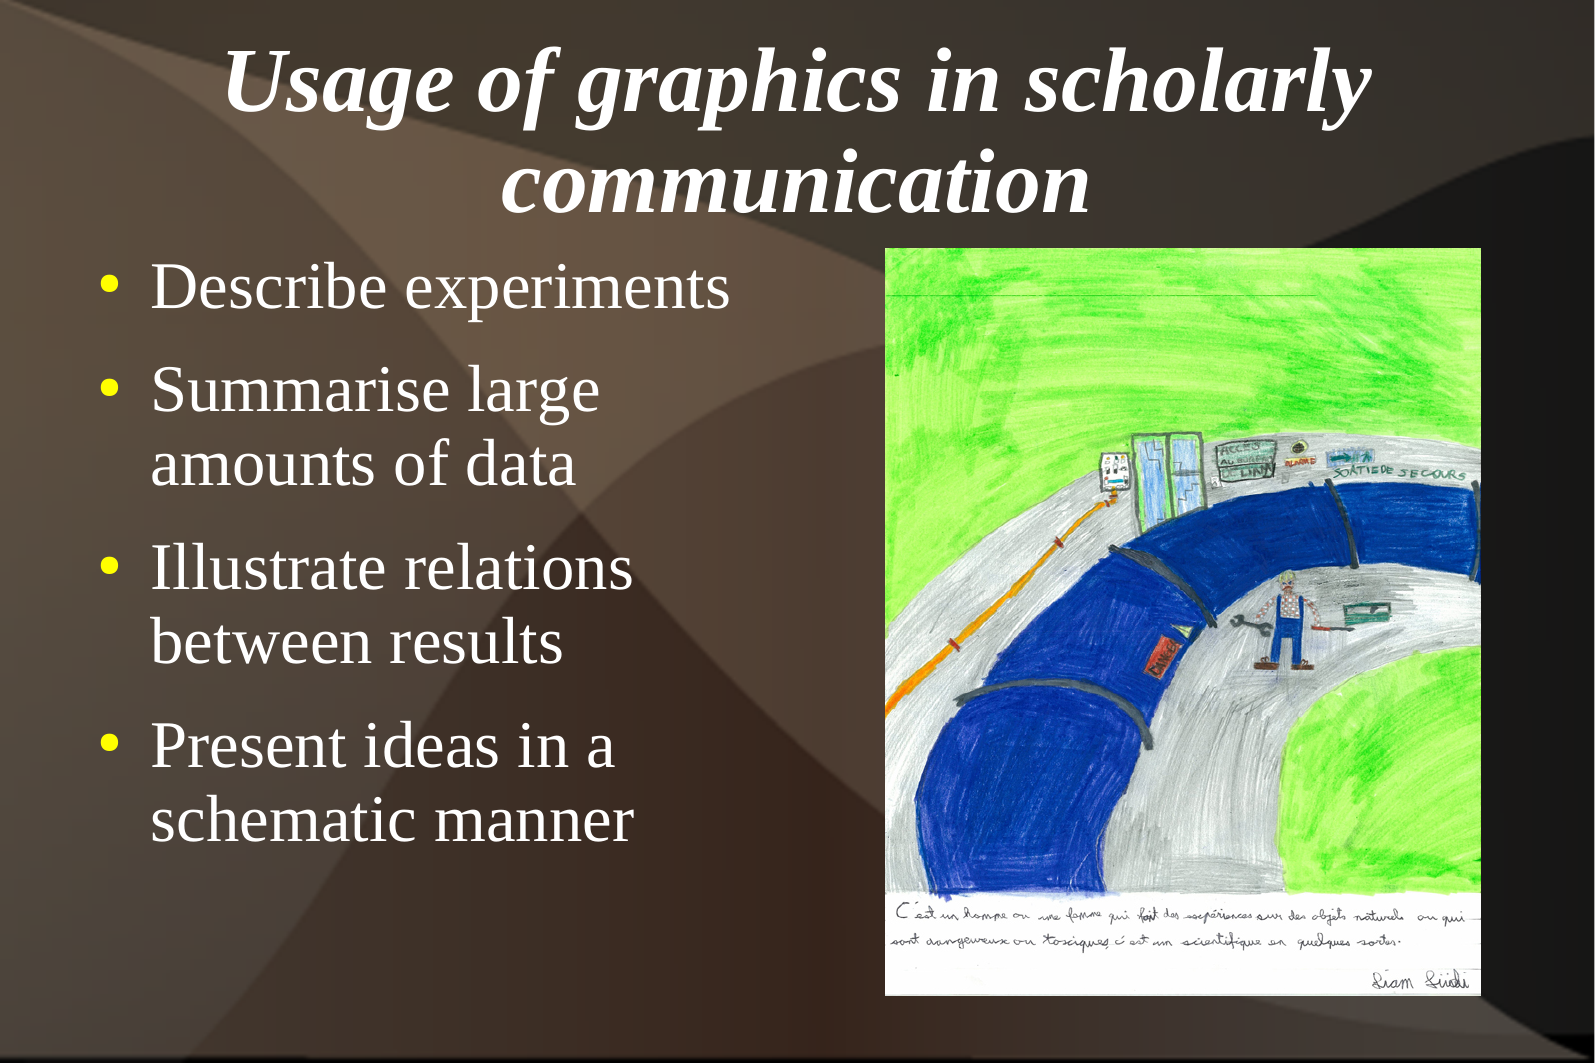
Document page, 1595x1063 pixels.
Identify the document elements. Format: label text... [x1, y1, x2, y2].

list Describe experiments Summarise large amounts of data Illustrate relations between results Present ideas in a schematic manner [79, 248, 780, 960]
picture [0, 0, 1595, 1063]
title Usage of graphics in scholarly communication [79, 29, 1515, 233]
